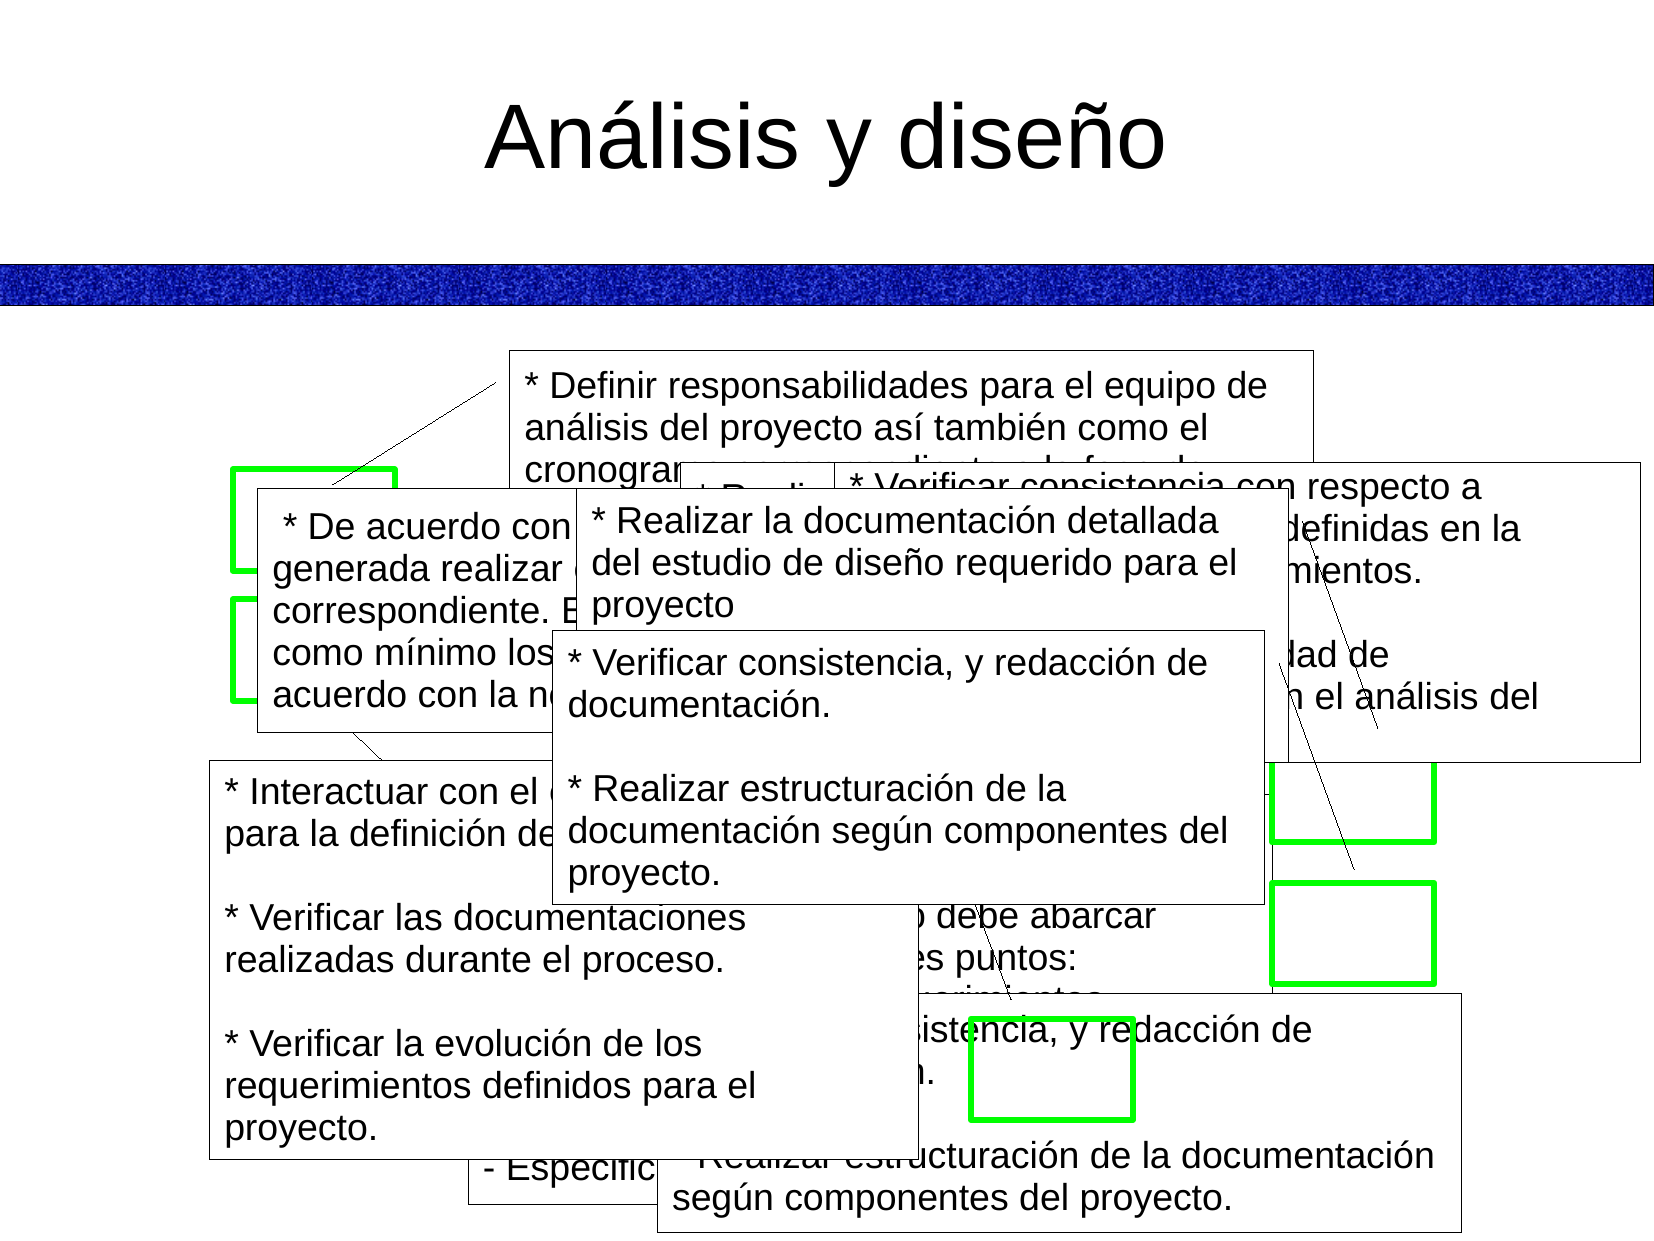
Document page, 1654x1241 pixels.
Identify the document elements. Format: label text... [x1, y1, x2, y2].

text_box * Definir responsabilidades para el equipo de análisis del proyecto así también como el cronograma correspondiente a la fase de análisis. * Presentación del Documento de Requerimientos para el análisis correspondiente. [510, 350, 1314, 489]
text_box * De acuerdo con el Documento de Requerimientos presentado realizar el análisis correspondiente. El mismo debe abarcar como mínimo los siguientes puntos: - Análisis detallado de requerimientos definidos. - Definición de datos y requerimientos para base de datos. - Especificación detallada de requerimientos. [983, 795, 1272, 994]
picture [355, 733, 553, 760]
text_box * Realizar la documentación detallada del estudio de diseño requerido para el proyecto * Incluir Análisis y Diseño en la misma documentación. [576, 489, 1288, 763]
picture [1275, 886, 1431, 981]
picture [236, 602, 258, 698]
text_box * Realizar la documentación detallada de los puntos previstos o analizados. * Modificar documentación de acuerdo a avances del proceso. [681, 462, 1485, 489]
picture [52, 348, 1591, 1160]
text_box * De acuerdo con la documentación generada realizar el diseño correspondiente. El mismo debe abarcar como mínimo los siguientes puntos (de acuerdo con la norma ISO 12207) [258, 489, 576, 733]
picture [1272, 763, 1591, 1160]
text_box * De acuerdo con el Documento de Requerimientos presentado realizar el análisis correspondiente. El mismo debe abarcar como mínimo los siguientes puntos: - Análisis detallado de requerimientos definidos. - Definición de datos y requerimientos para base de datos. - Especificación detallada de requerimientos. [918, 905, 1007, 994]
text_box * Verificar consistencia, y redacción de documentación. * Realizar estructuración de la documentación según componentes del proyecto. [657, 994, 1461, 1232]
text_box * Verificar consistencia con respecto a conceptos y necesidades definidas en la documentación de requerimientos. * Realizar control de totalidad de requerimientos incluidos en el análisis del proyecto. [835, 463, 1641, 763]
title Análisis y diseño [58, 21, 1595, 253]
text_box * Interactuar con el equipo de diseño para la definición de los procesos. * Verificar las documentaciones realizadas durante el proceso. * Verificar la evolución de los requerimientos definidos para el proyecto. [210, 760, 918, 1159]
picture [0, 265, 1653, 305]
picture [1316, 763, 1431, 839]
picture [236, 472, 392, 568]
picture [1275, 763, 1342, 839]
text_box * De acuerdo con el Documento de Requerimientos presentado realizar el análisis correspondiente. El mismo debe abarcar como mínimo los siguientes puntos: - Análisis detallado de requerimientos definidos. - Definición de datos y requerimientos para base de datos. - Especificación detallada de requerimientos. [468, 1159, 657, 1204]
text_box * Verificar consistencia, y redacción de documentación. * Realizar estructuración de la documentación según componentes del proyecto. [553, 630, 1264, 905]
picture [1264, 763, 1269, 795]
